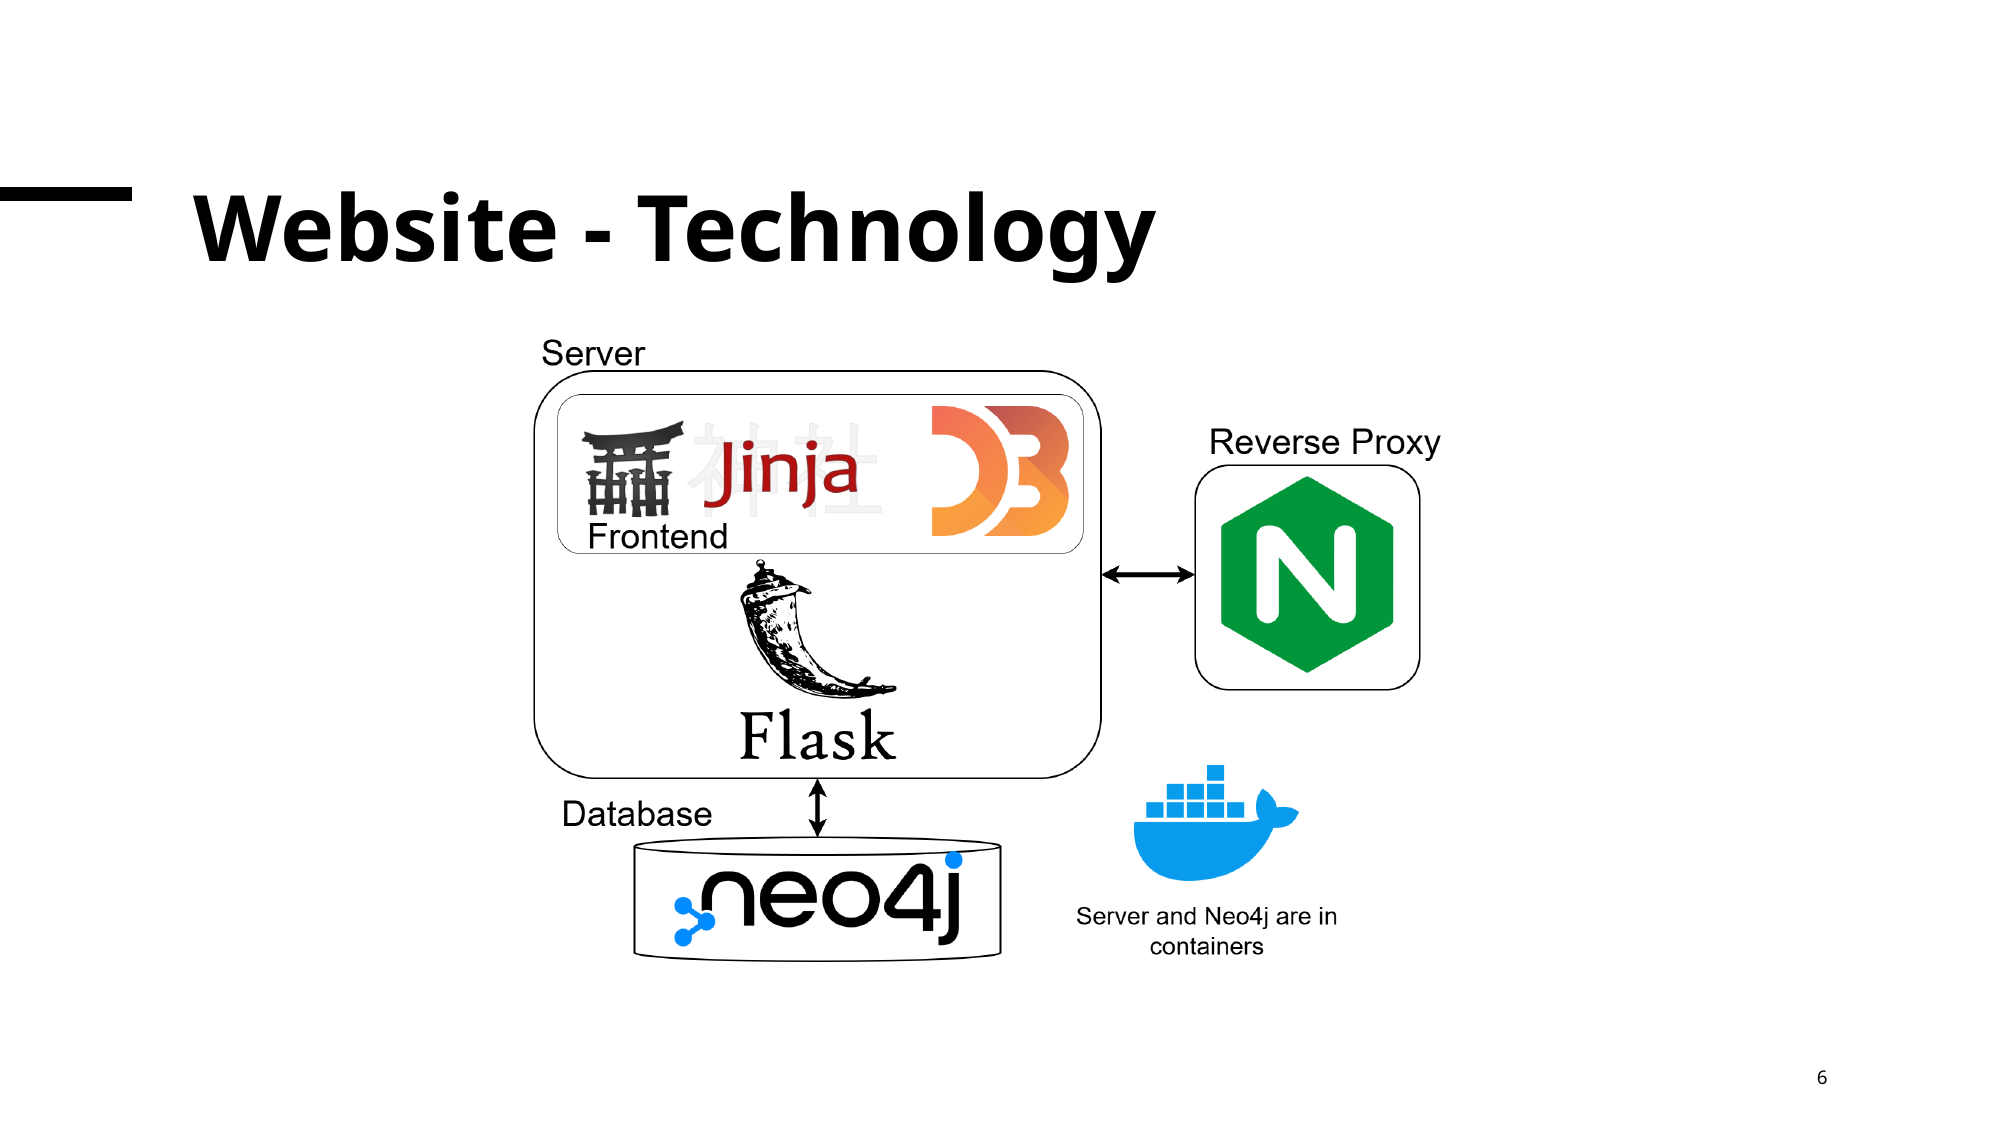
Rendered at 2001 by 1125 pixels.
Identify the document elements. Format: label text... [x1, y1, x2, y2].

picture [510, 329, 1490, 962]
title Website - Technology [178, 178, 1807, 392]
text_box ‹#› [1801, 1048, 1956, 1109]
